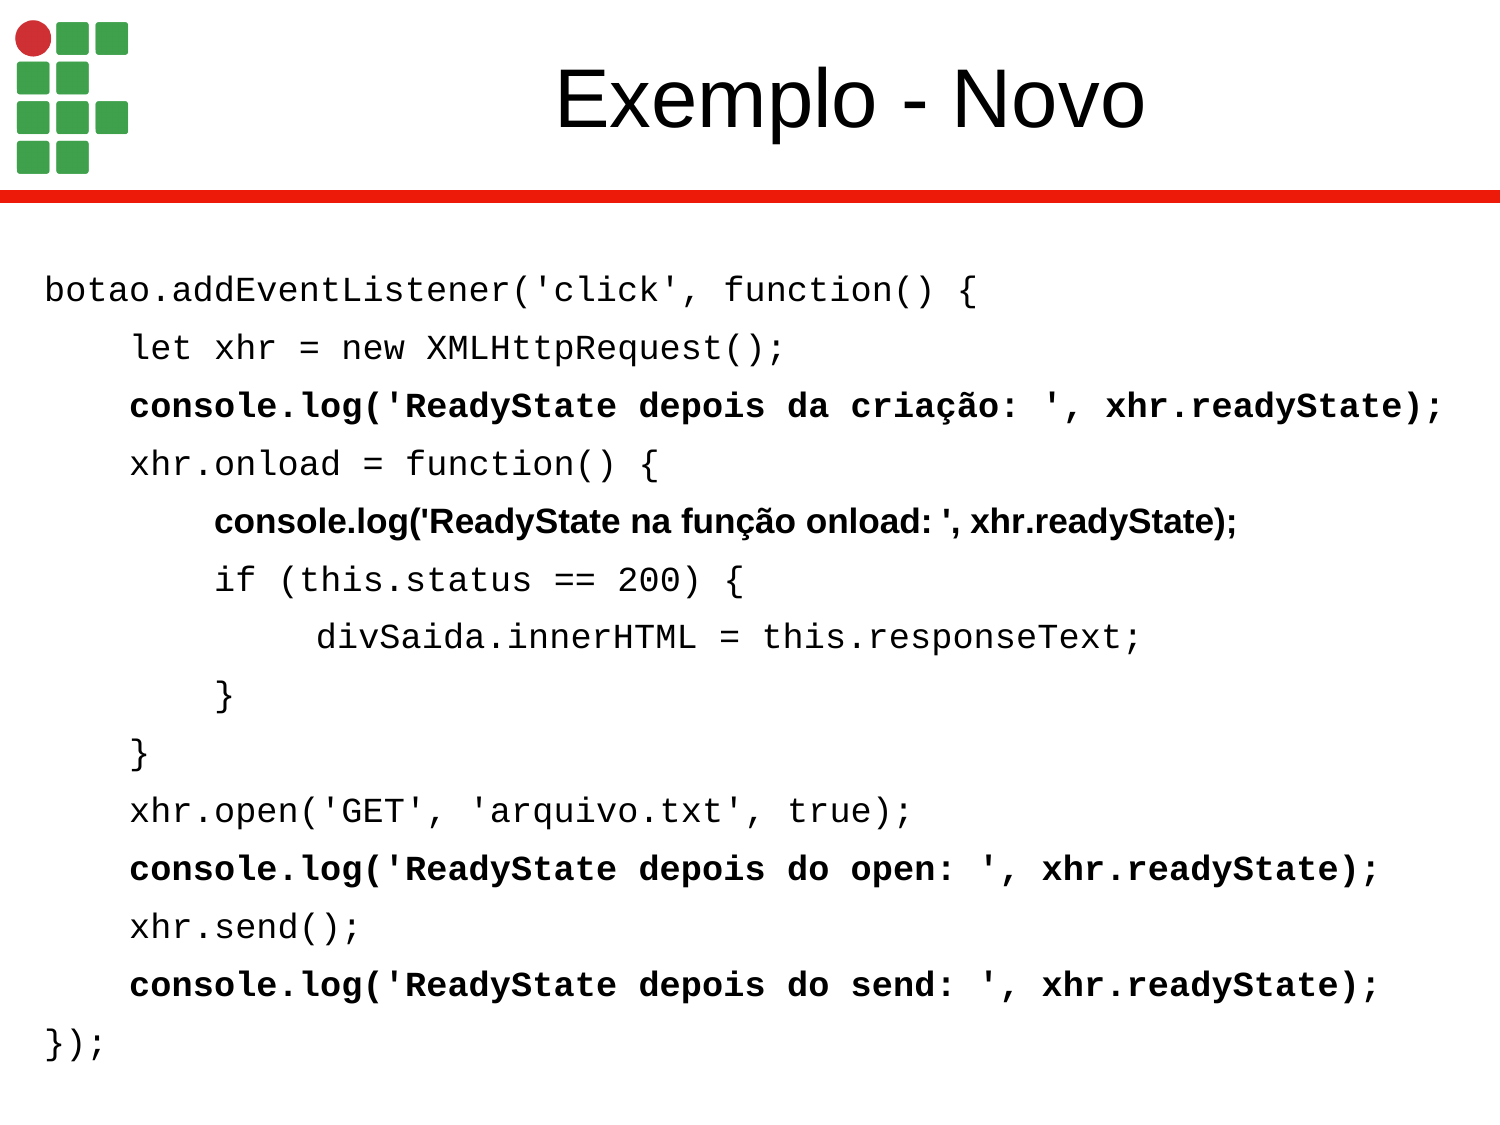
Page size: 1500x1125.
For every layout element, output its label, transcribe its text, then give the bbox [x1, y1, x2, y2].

list botao.addEventListener('click', function() { let xhr = new XMLHttpRequest(); console.log('ReadyState depois da criação: ', xhr.readyState); xhr.onload = function() { console.log('ReadyState na função onload: ', xhr.readyState); if (this.status == 200) { divSaida.innerHTML = this.responseText; } } xhr.open('GET', 'arquivo.txt', true); console.log('ReadyState depois do open: ', xhr.readyState); xhr.send(); console.log('ReadyState depois do send: ', xhr.readyState); }); [29, 207, 1471, 1087]
picture [14, 16, 130, 178]
title Exemplo - Novo [230, 0, 1471, 202]
